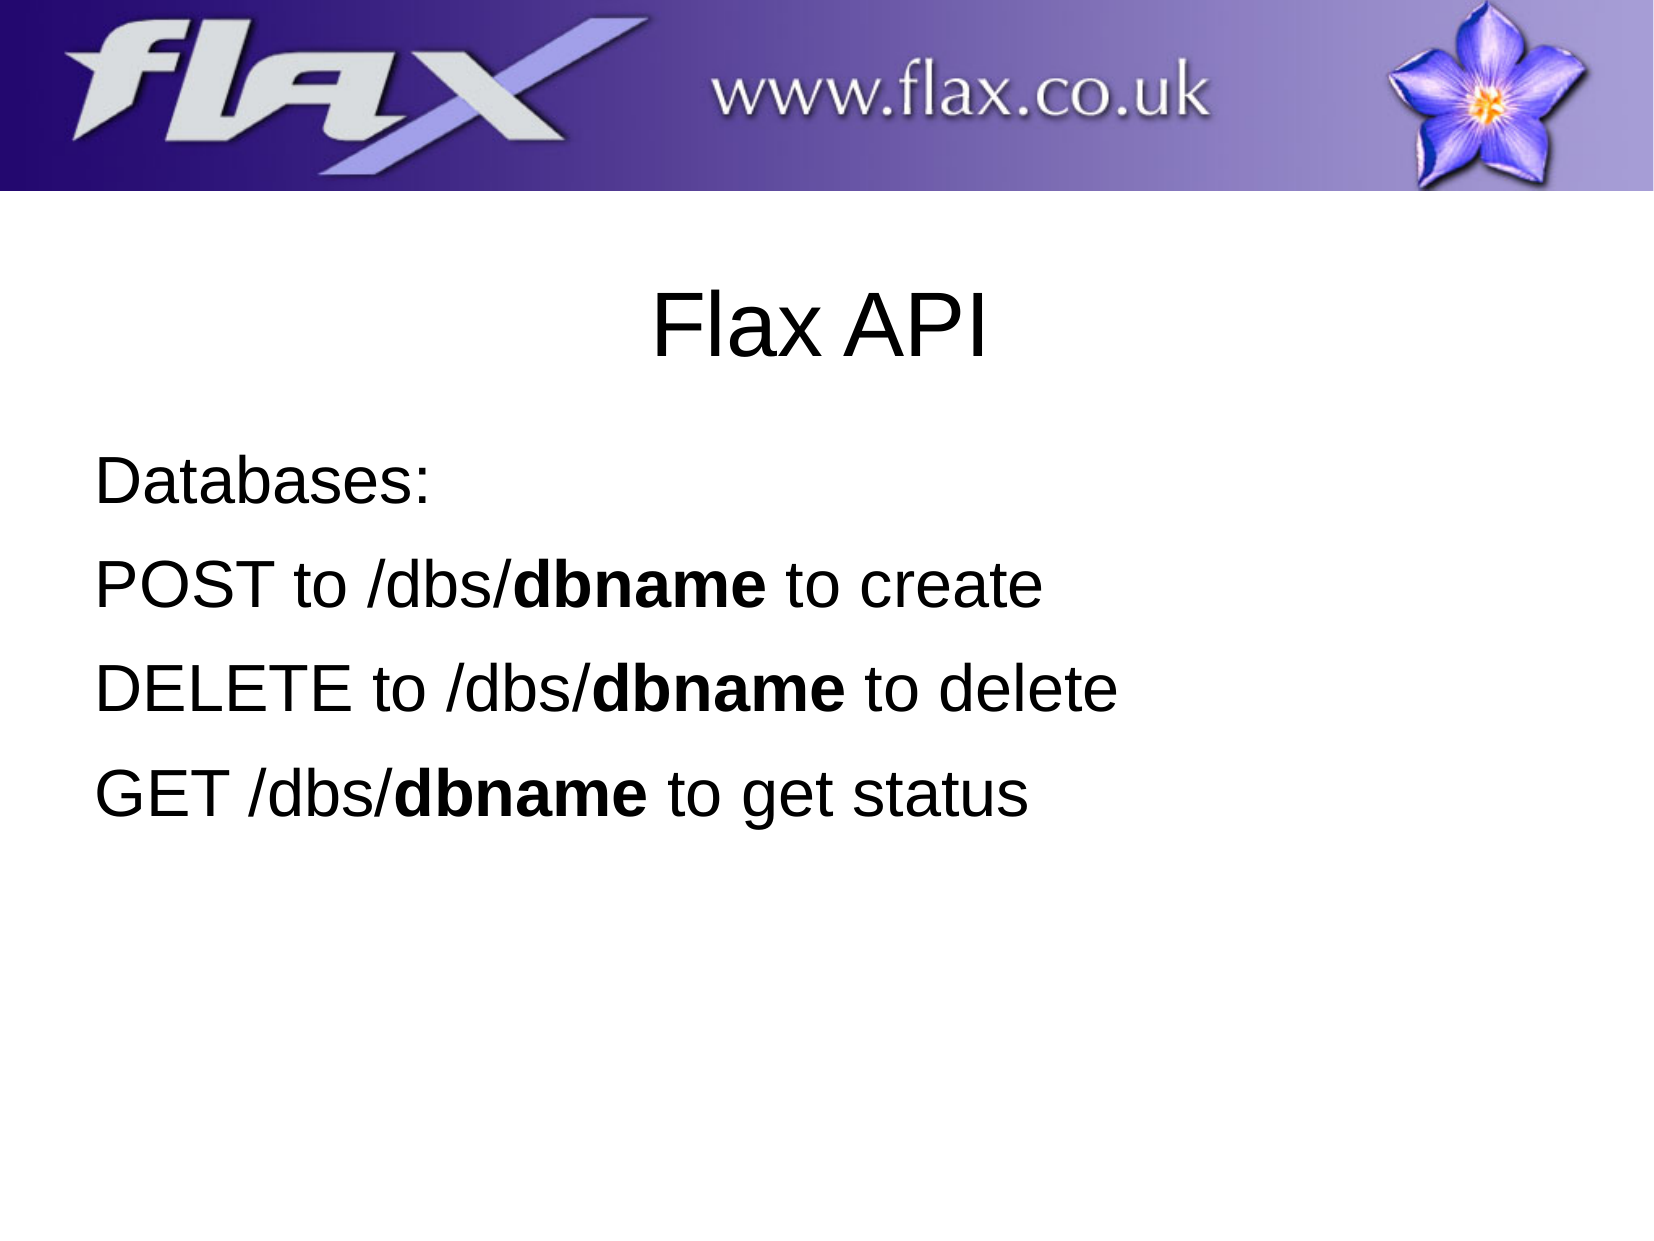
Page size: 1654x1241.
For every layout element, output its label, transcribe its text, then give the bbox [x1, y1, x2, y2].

list Databases: POST to /dbs/dbname to create DELETE to /dbs/dbname to delete GET /dbs/dbname to get status [76, 442, 1565, 1094]
picture [0, 0, 1654, 191]
title Flax API [76, 236, 1565, 414]
